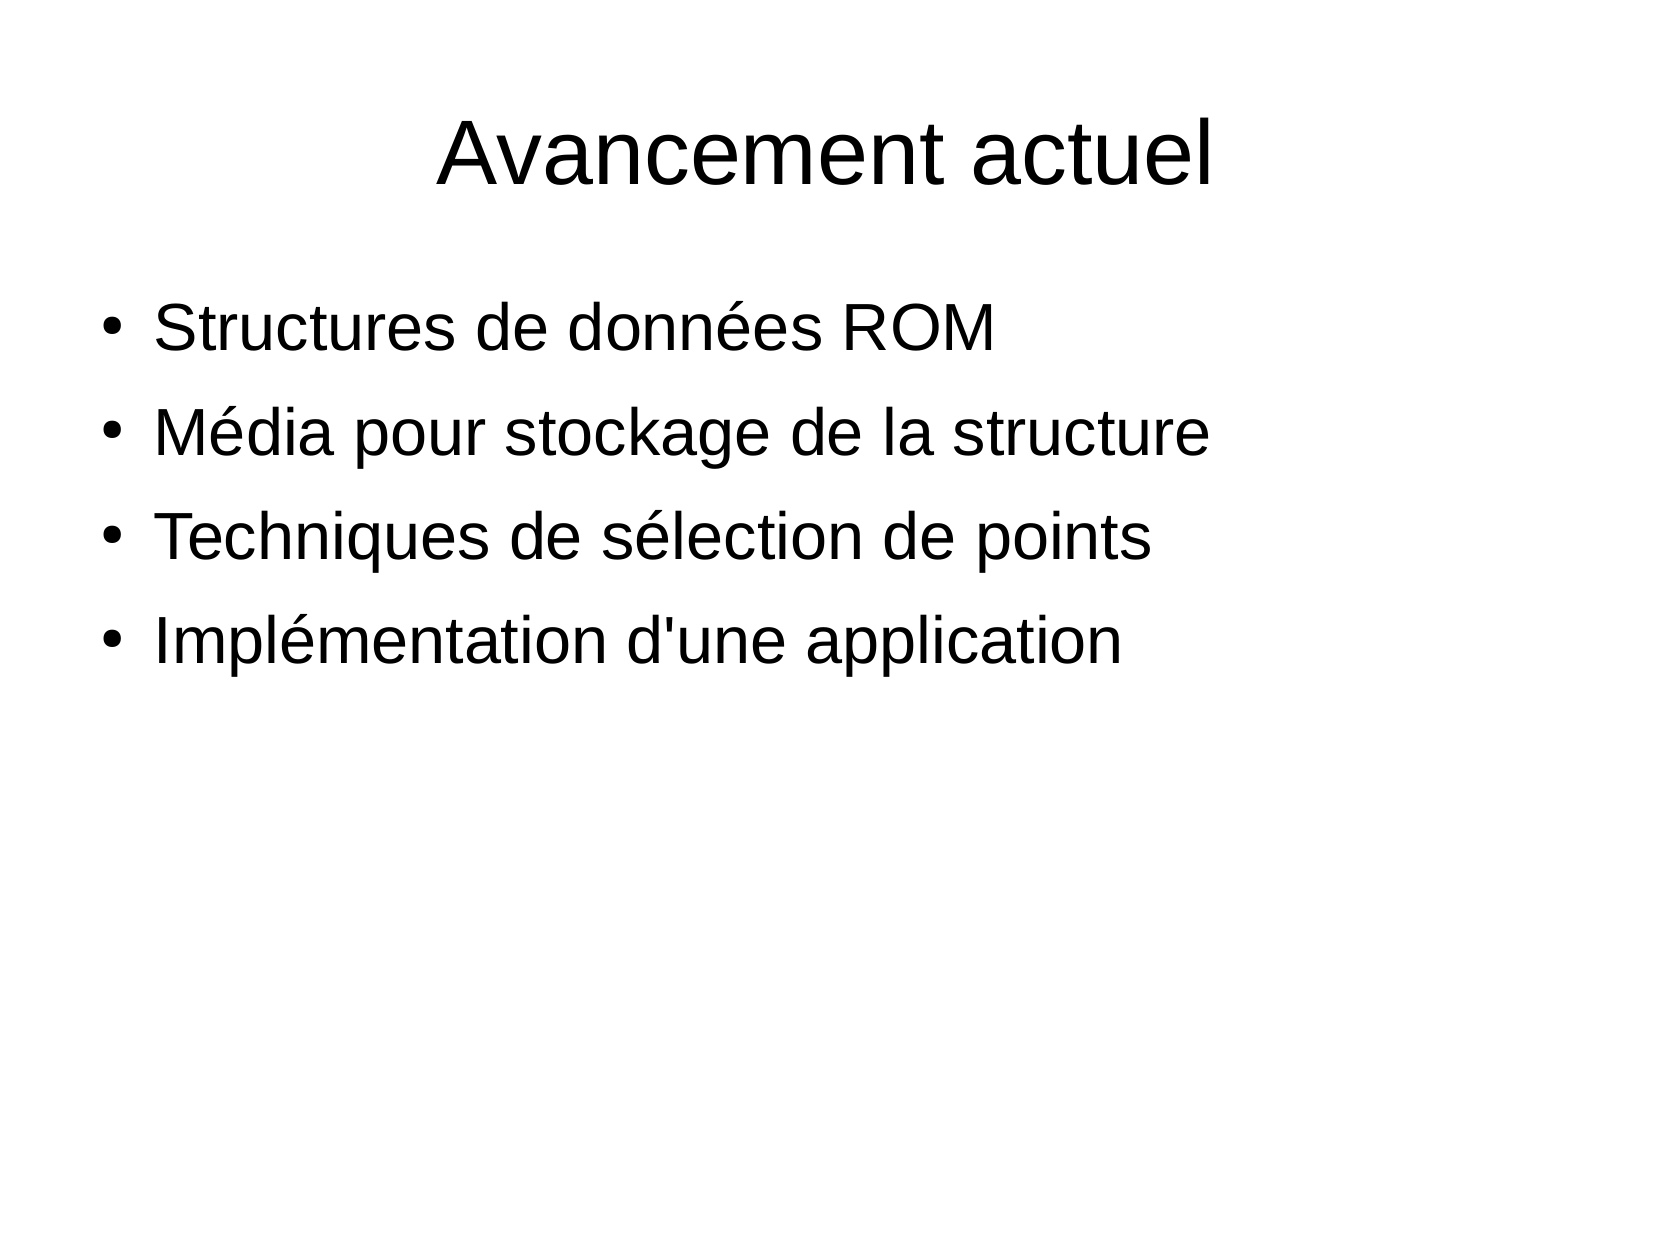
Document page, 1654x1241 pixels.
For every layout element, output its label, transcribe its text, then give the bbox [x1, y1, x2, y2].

list Structures de données ROM Média pour stockage de la structure Techniques de sélection de points Implémentation d'une application [82, 290, 1571, 1010]
title Avancement actuel [82, 49, 1571, 257]
